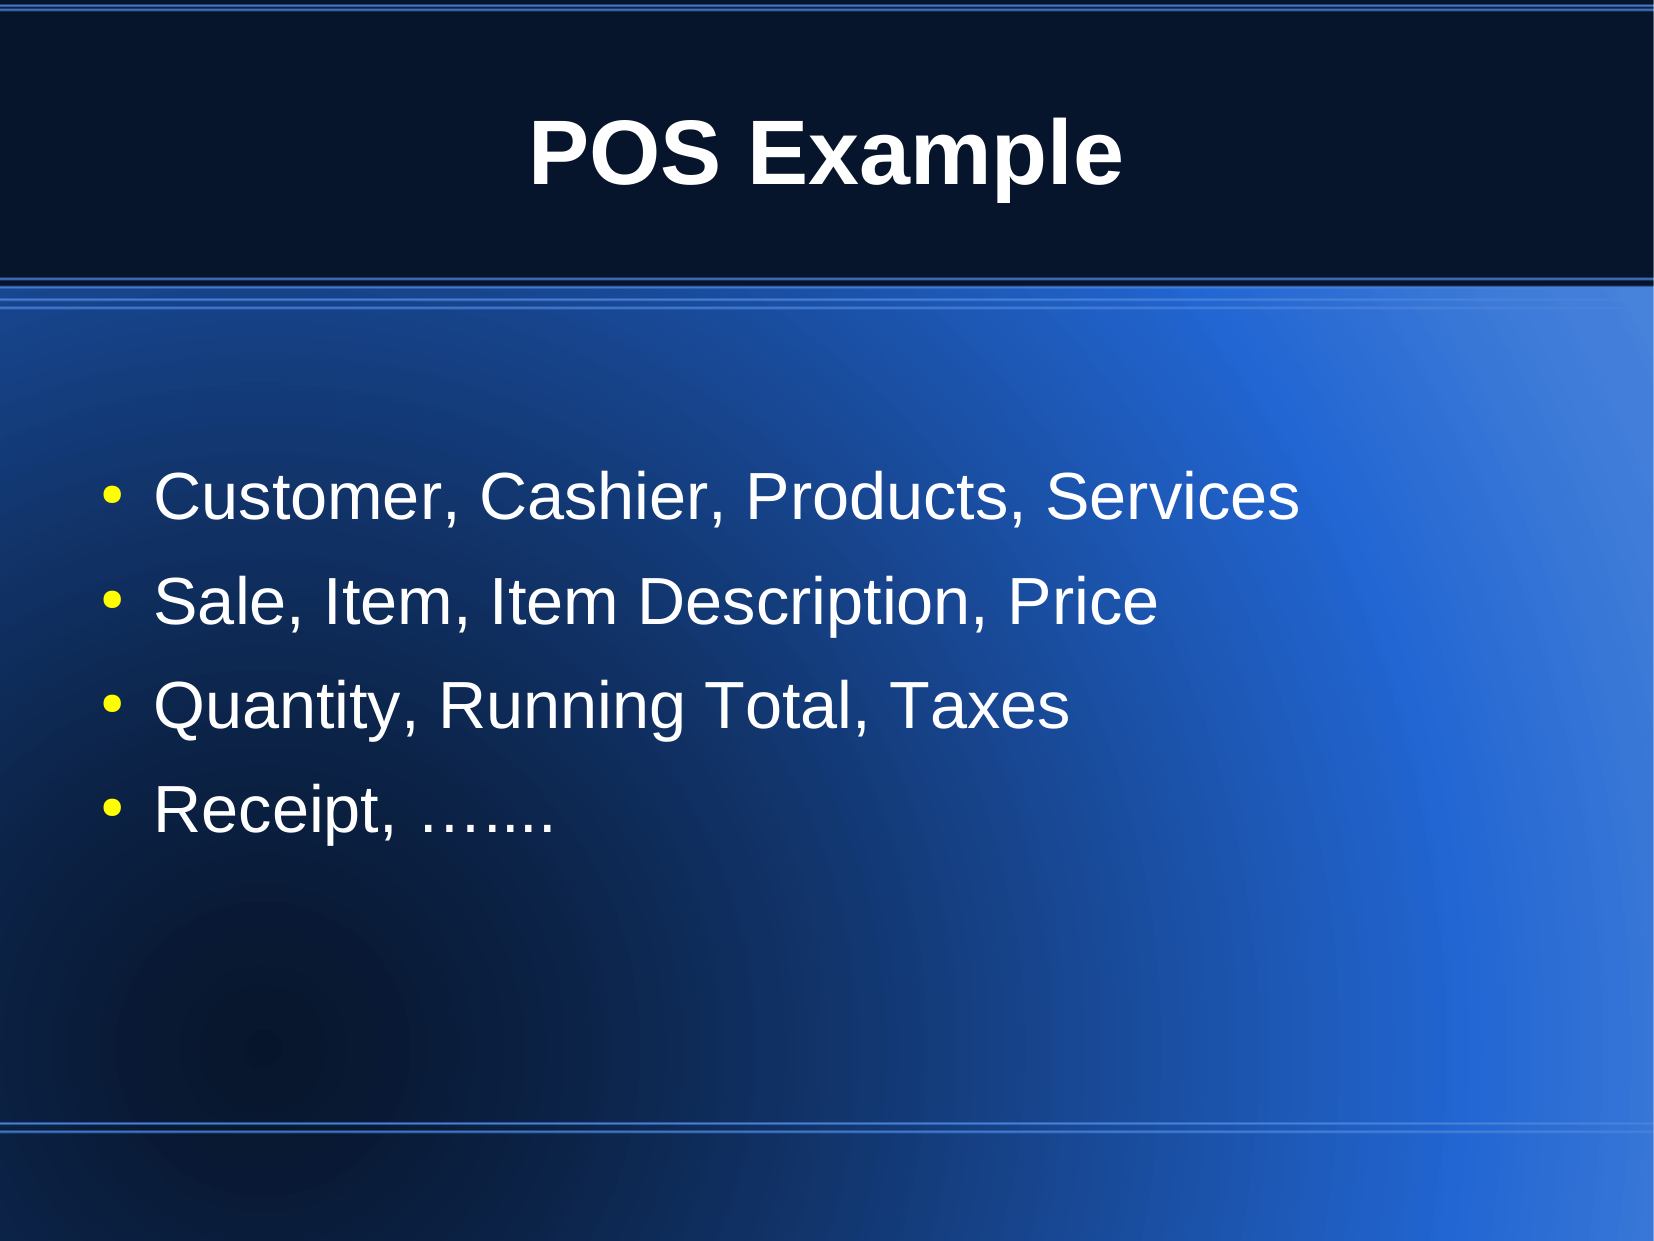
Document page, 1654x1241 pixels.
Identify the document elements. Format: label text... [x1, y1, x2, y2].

picture [0, 0, 1654, 1241]
list Customer, Cashier, Products, Services Sale, Item, Item Description, Price Quantity, Running Total, Taxes Receipt, ….... [82, 355, 1571, 1058]
title POS Example [82, 49, 1571, 257]
